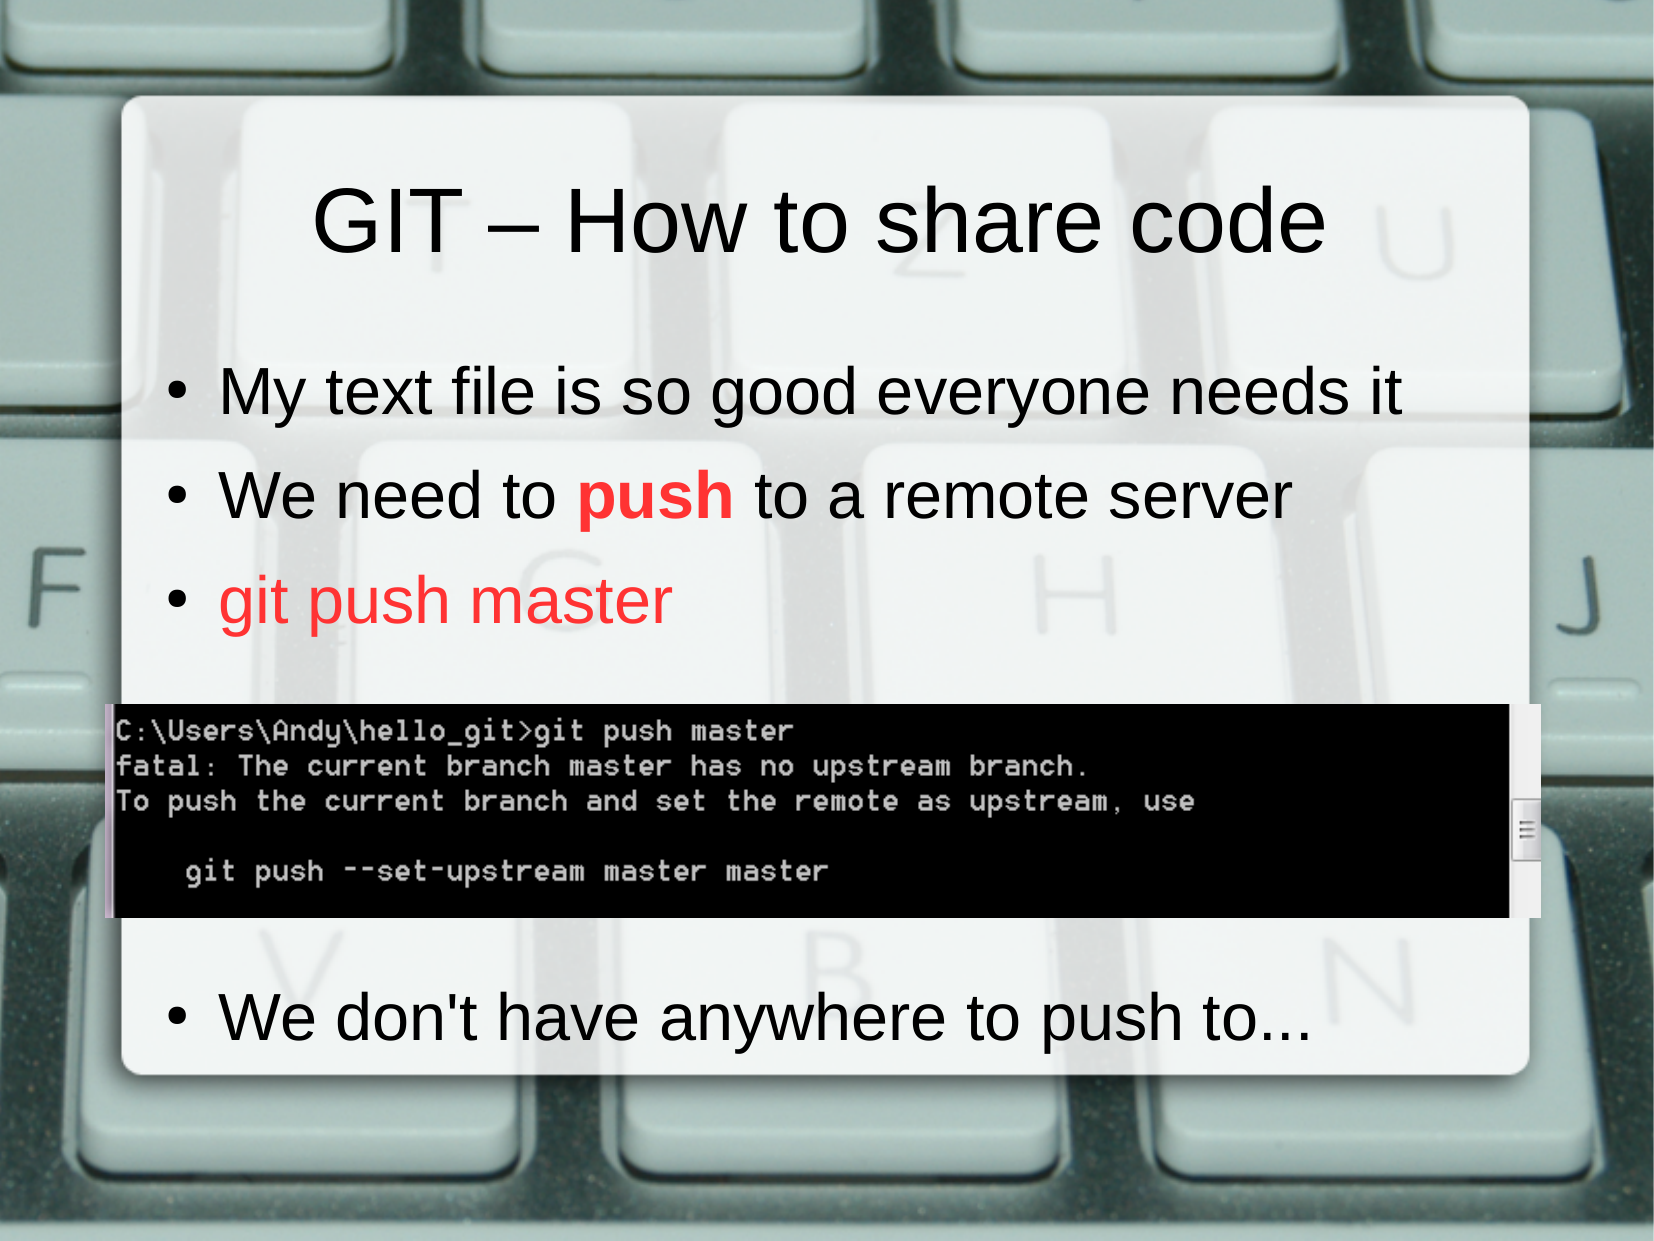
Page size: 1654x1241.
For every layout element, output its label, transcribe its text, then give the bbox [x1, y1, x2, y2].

picture [0, 0, 1654, 1241]
list My text file is so good everyone needs it We need to push to a remote server git push master We don't have anywhere to push to... [147, 354, 1506, 704]
title GIT – How to share code [135, 117, 1506, 325]
list My text file is so good everyone needs it We need to push to a remote server git push master We don't have anywhere to push to... [147, 918, 1506, 1063]
